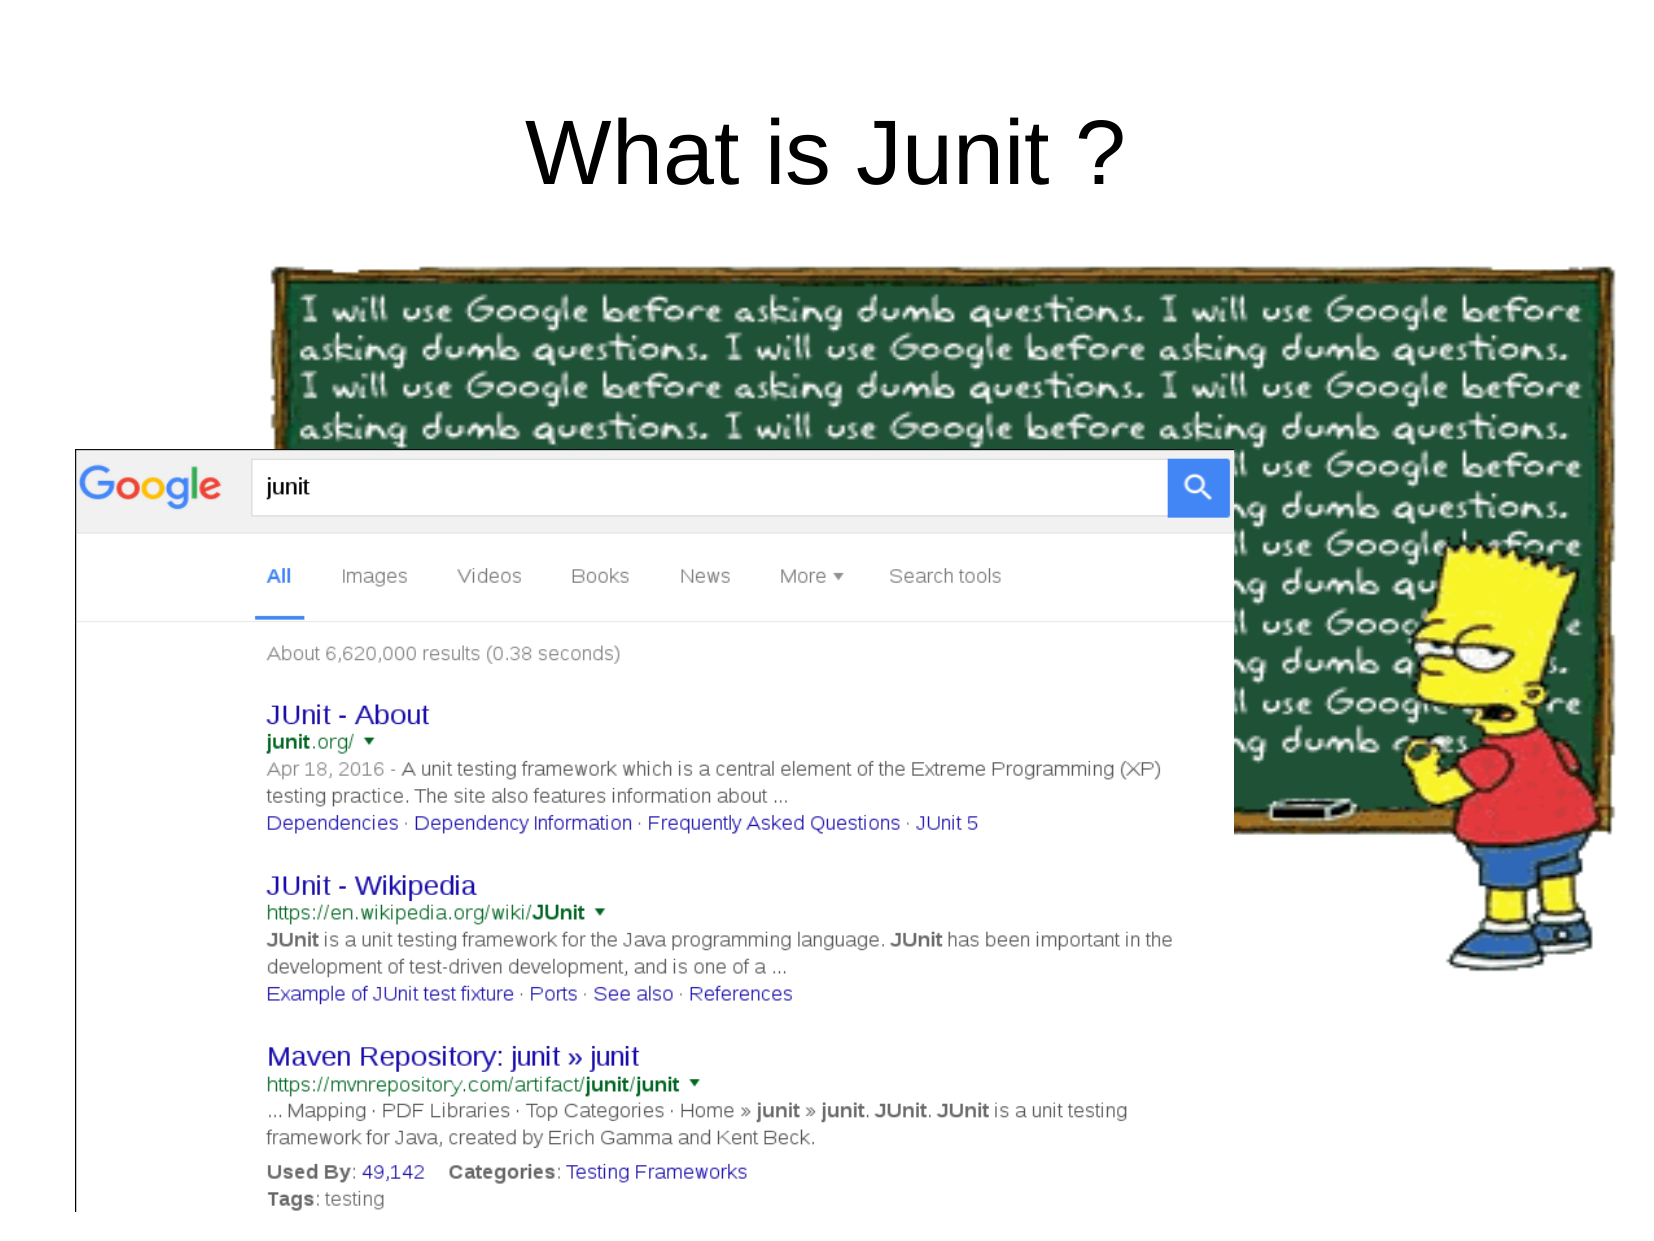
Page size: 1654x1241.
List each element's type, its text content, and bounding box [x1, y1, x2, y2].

picture [75, 249, 1654, 1212]
title What is Junit ? [82, 49, 1571, 257]
